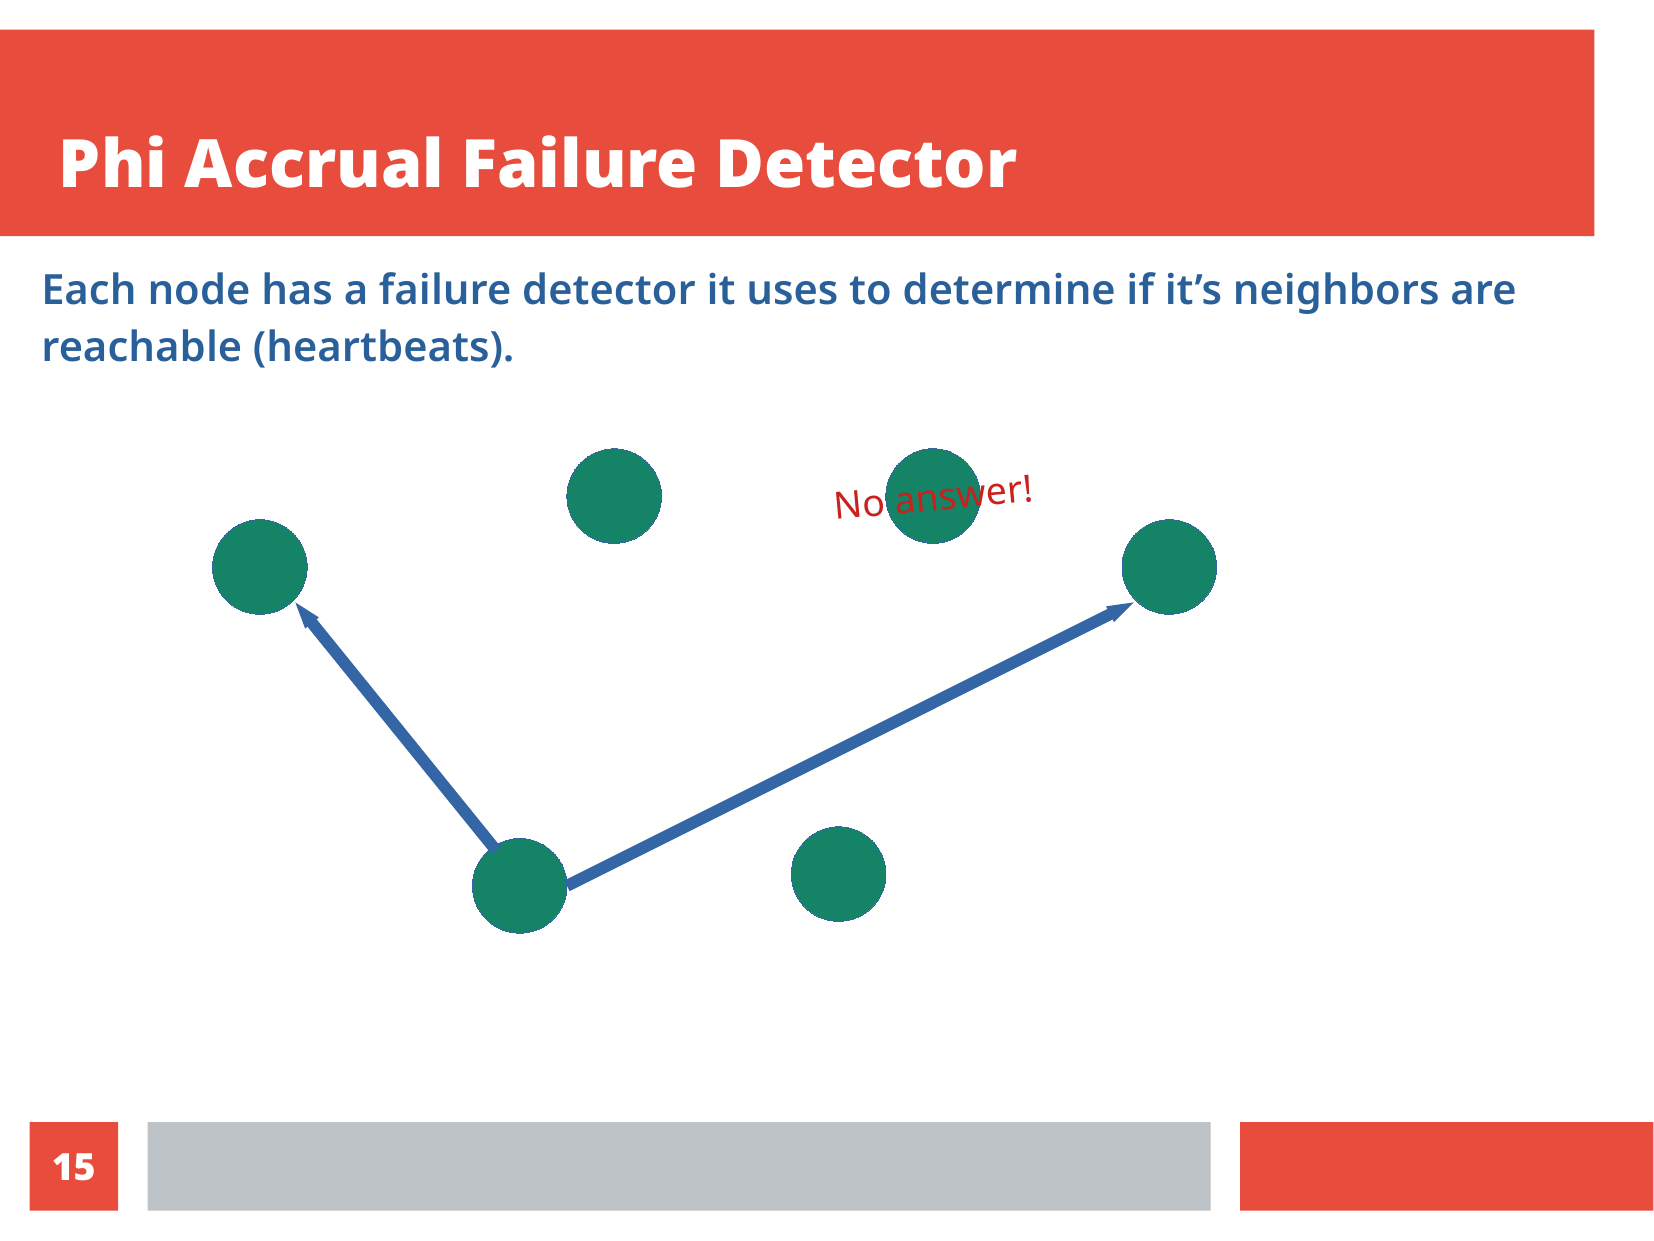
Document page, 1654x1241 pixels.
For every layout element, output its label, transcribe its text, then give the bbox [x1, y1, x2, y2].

text_box No answer! [885, 448, 980, 544]
text_box [212, 519, 308, 615]
text_box [791, 826, 886, 922]
text_box [472, 838, 567, 934]
title Phi Accrual Failure Detector [59, 59, 1595, 207]
list Each node has a failure detector it uses to determine if it’s neighbors are reachable (heartbeats). [41, 259, 1548, 449]
text_box [1122, 519, 1217, 615]
text_box [566, 448, 662, 544]
